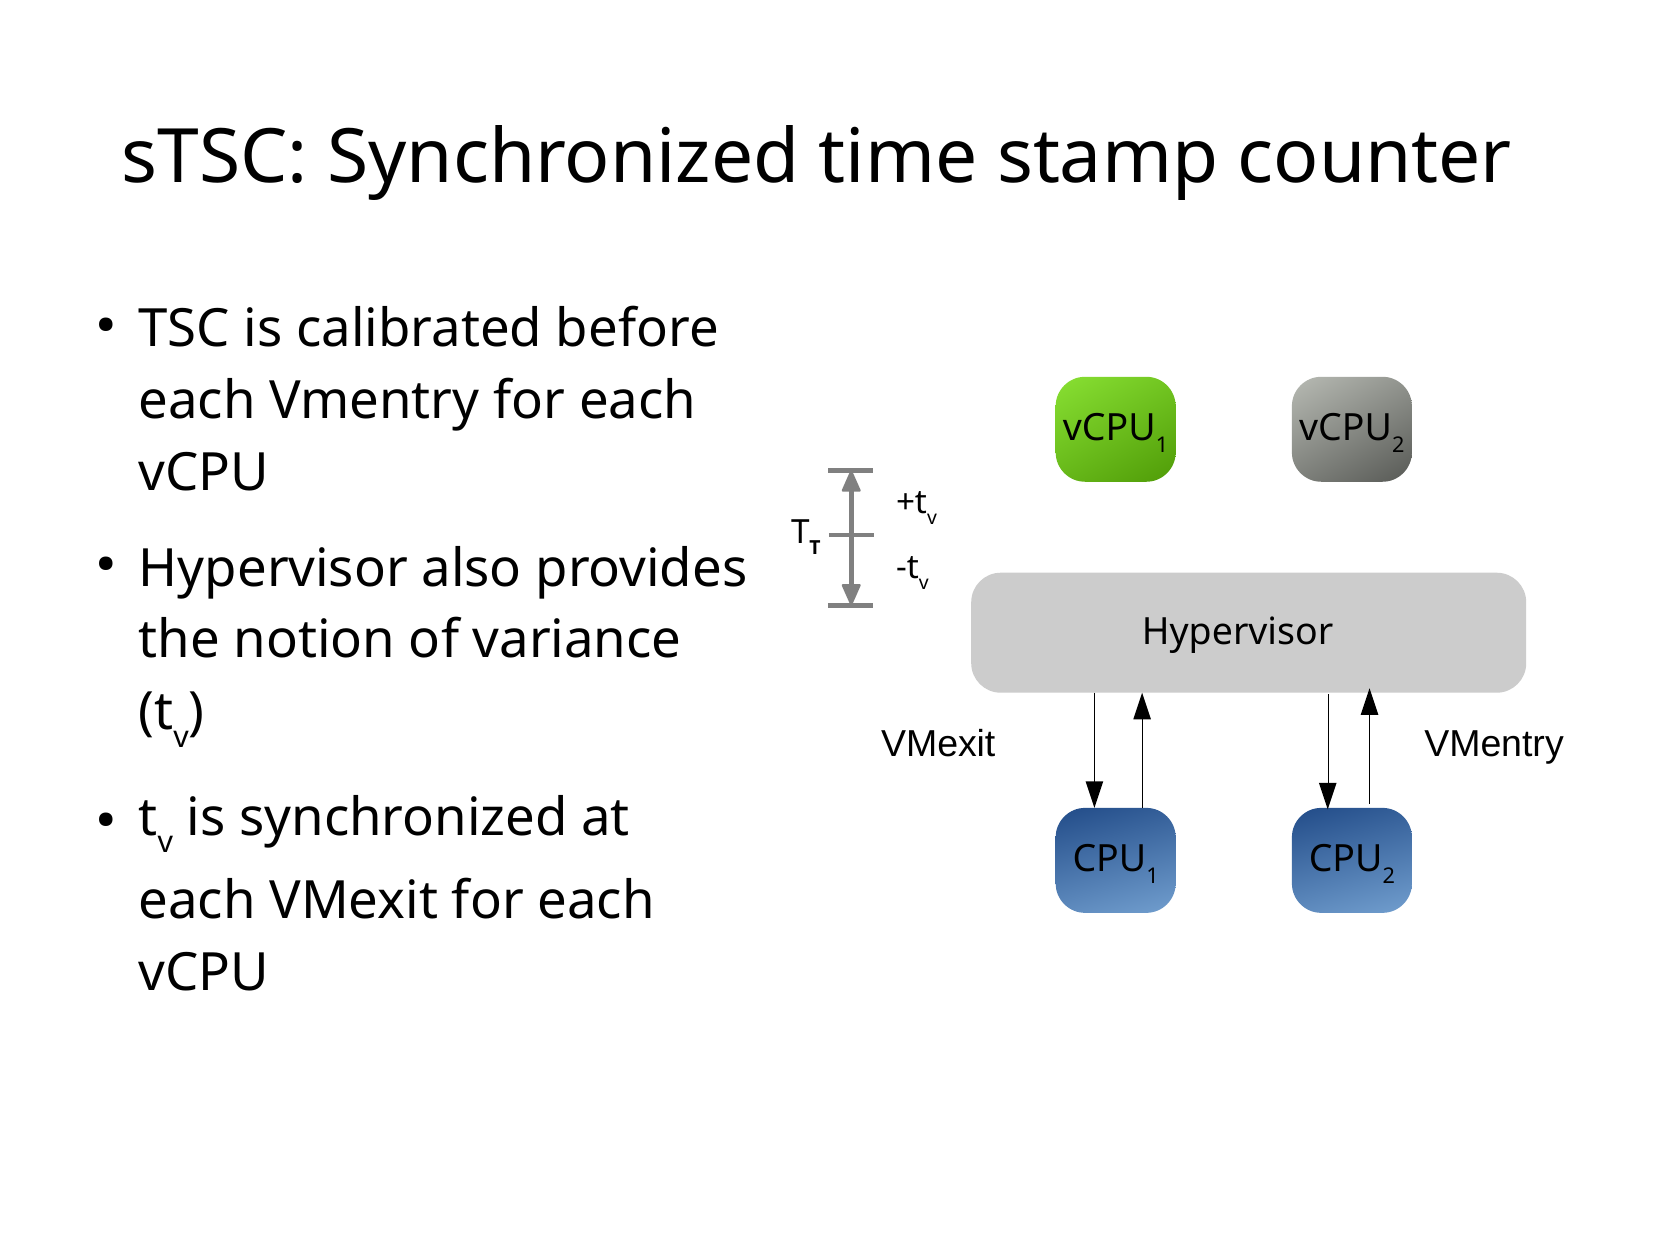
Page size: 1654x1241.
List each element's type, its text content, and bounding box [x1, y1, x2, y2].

text_box CPU2 [1291, 807, 1412, 913]
text_box VMentry [1409, 714, 1590, 772]
text_box vCPU1 [1055, 376, 1176, 482]
text_box [971, 572, 1527, 693]
text_box Hypervisor [1127, 597, 1383, 664]
list TSC is calibrated before each Vmentry for each vCPU Hypervisor also provides the notion of variance (tv) tv is synchronized at each VMexit for each vCPU [82, 290, 751, 1010]
text_box TT [776, 500, 849, 568]
text_box +tv [881, 447, 957, 512]
text_box CPU1 [1055, 807, 1176, 913]
text_box VMexit [866, 714, 1047, 772]
title sTSC: Synchronized time stamp counter [82, 27, 1571, 279]
text_box -tv [881, 512, 957, 625]
text_box vCPU2 [1291, 376, 1412, 482]
